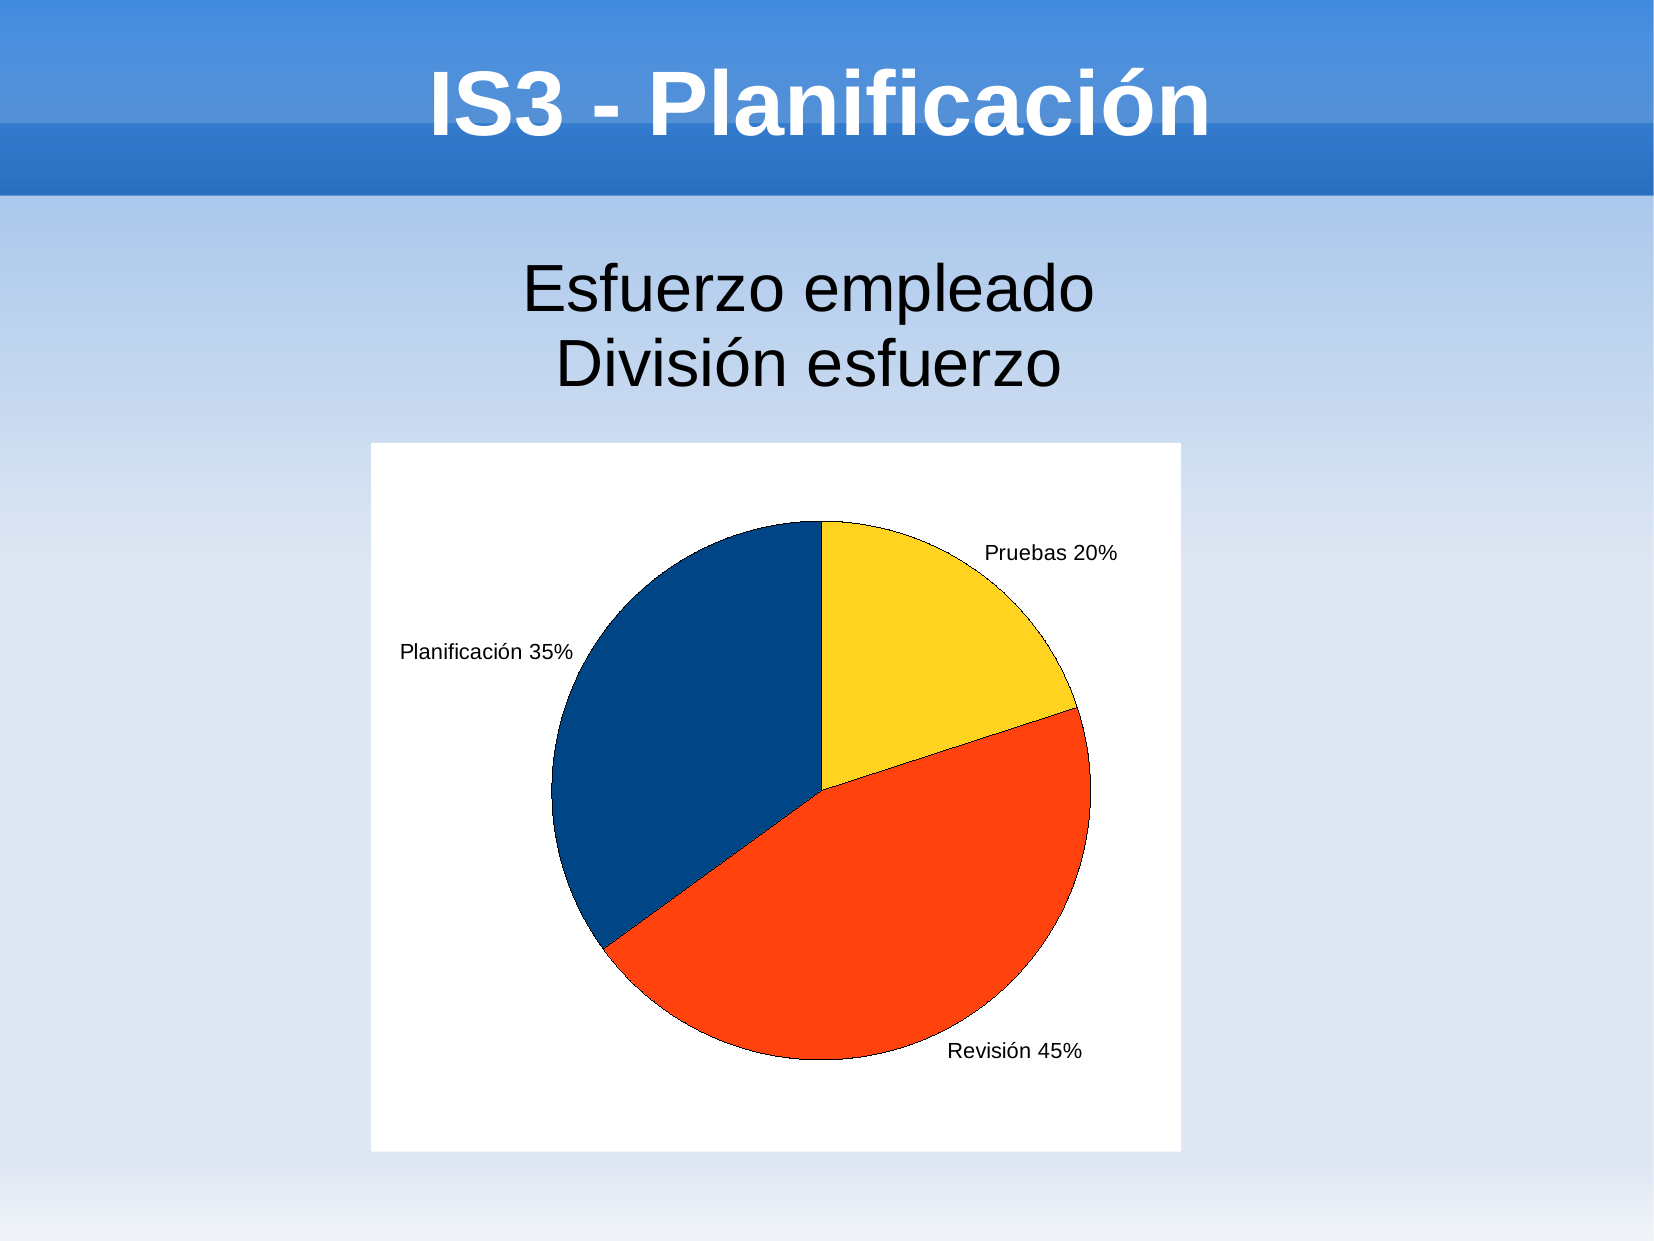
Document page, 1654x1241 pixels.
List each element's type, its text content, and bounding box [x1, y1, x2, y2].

picture [0, 0, 1654, 1241]
chart [371, 442, 1182, 1152]
subtitle Esfuerzo empleado División esfuerzo [53, 179, 1565, 473]
title IS3 - Planificación [76, 0, 1565, 179]
